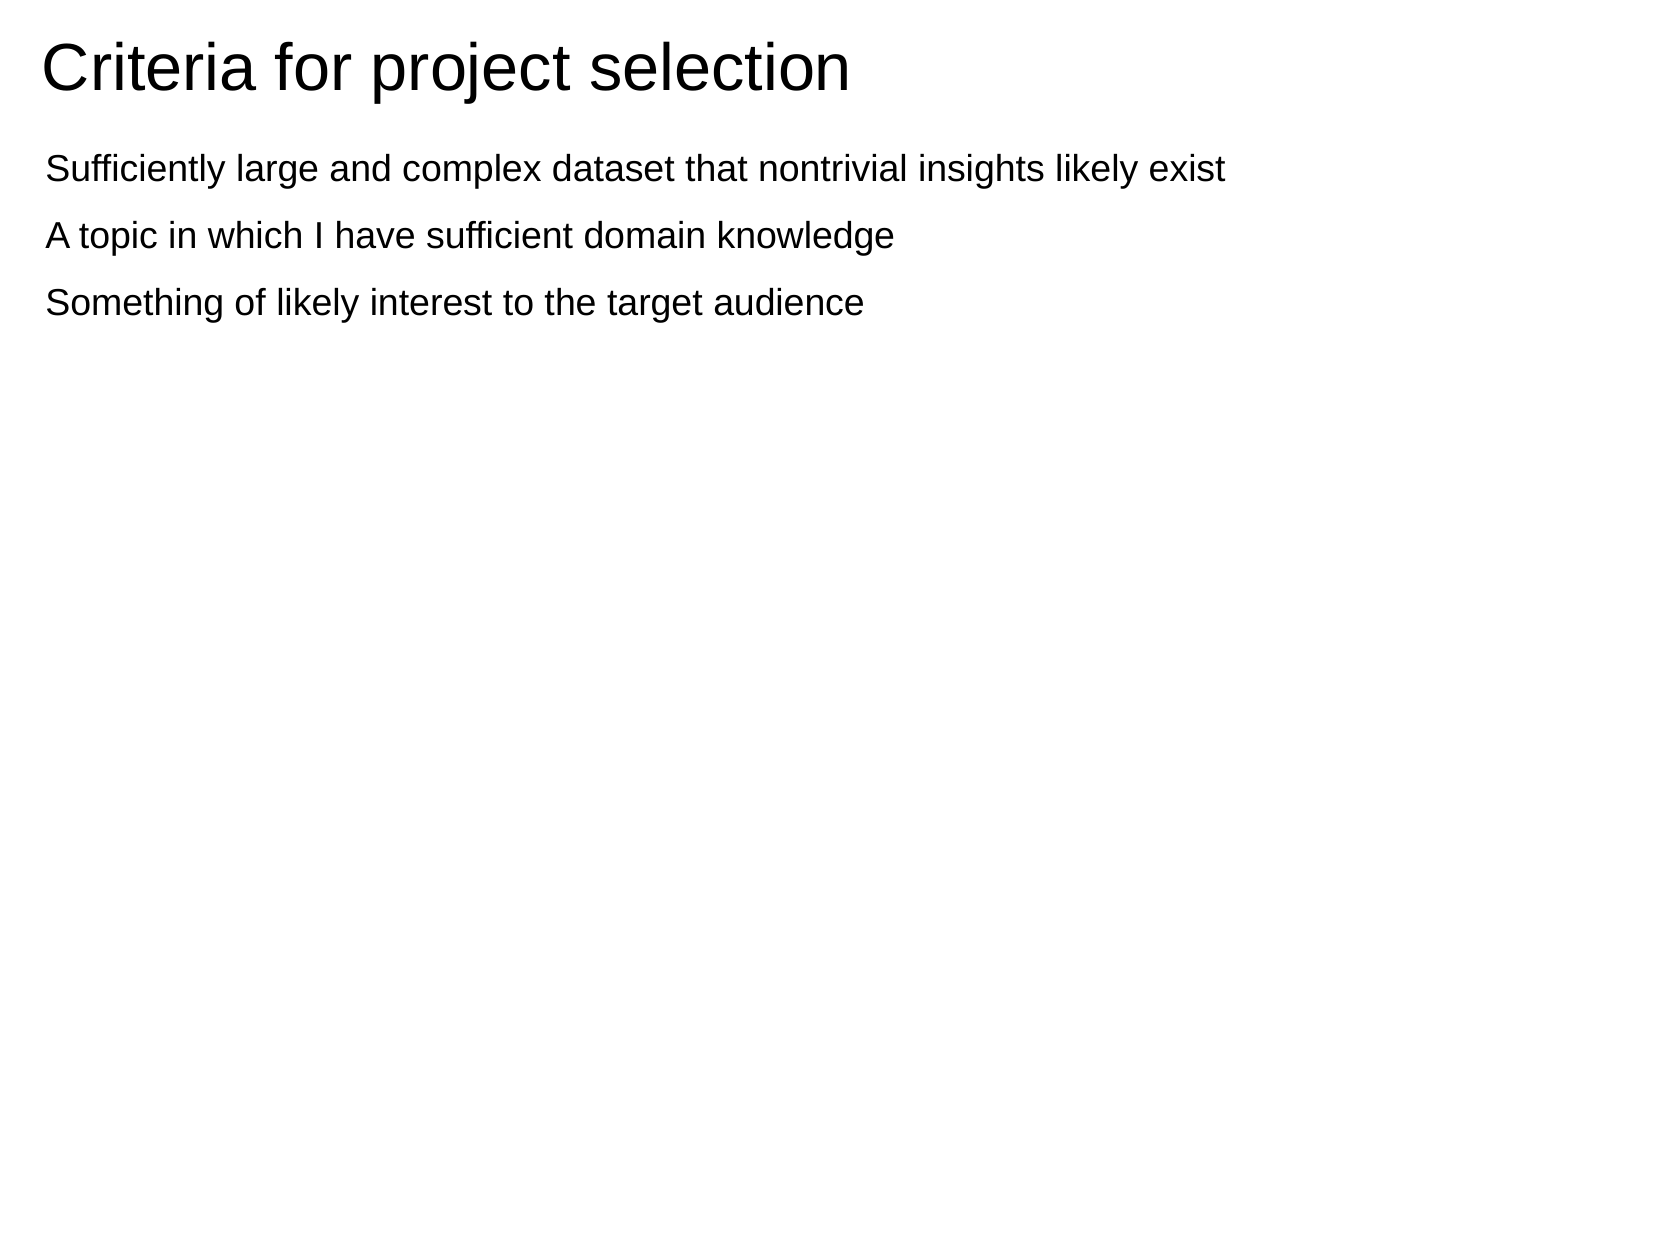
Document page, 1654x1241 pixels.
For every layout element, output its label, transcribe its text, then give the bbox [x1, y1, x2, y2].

text_box Sufficiently large and complex dataset that nontrivial insights likely exist A topic in which I have sufficient domain knowledge Something of likely interest to the target audience [30, 140, 1636, 331]
title Criteria for project selection [41, 30, 1530, 105]
